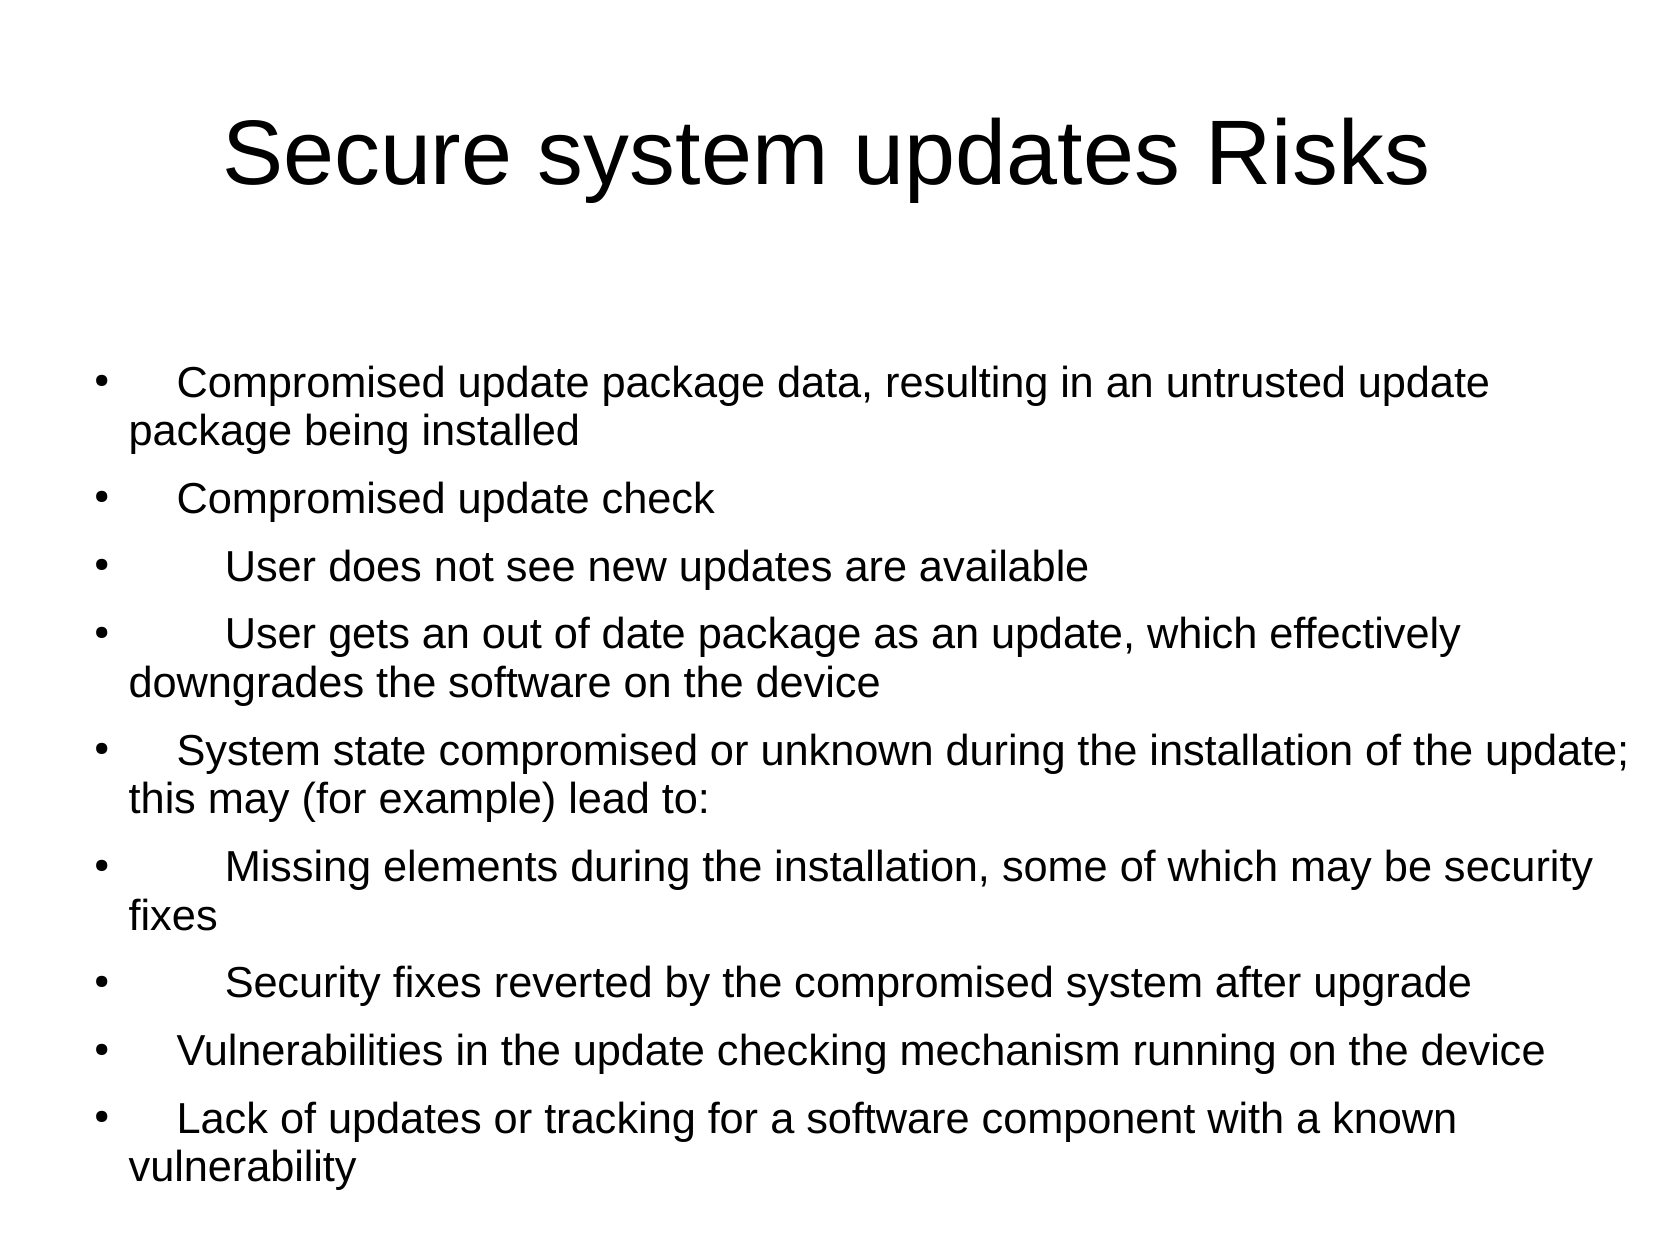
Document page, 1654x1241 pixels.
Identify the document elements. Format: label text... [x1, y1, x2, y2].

title Secure system updates Risks [82, 49, 1571, 257]
list Compromised update package data, resulting in an untrusted update package being installed Compromised update check User does not see new updates are available User gets an out of date package as an update, which effectively downgrades the software on the device System state compromised or unknown during the installation of the update; this may (for example) lead to: Missing elements during the installation, some of which may be security fixes Security fixes reverted by the compromised system after upgrade Vulnerabilities in the update checking mechanism running on the device Lack of updates or tracking for a software component with a known vulnerability [82, 290, 1636, 1201]
